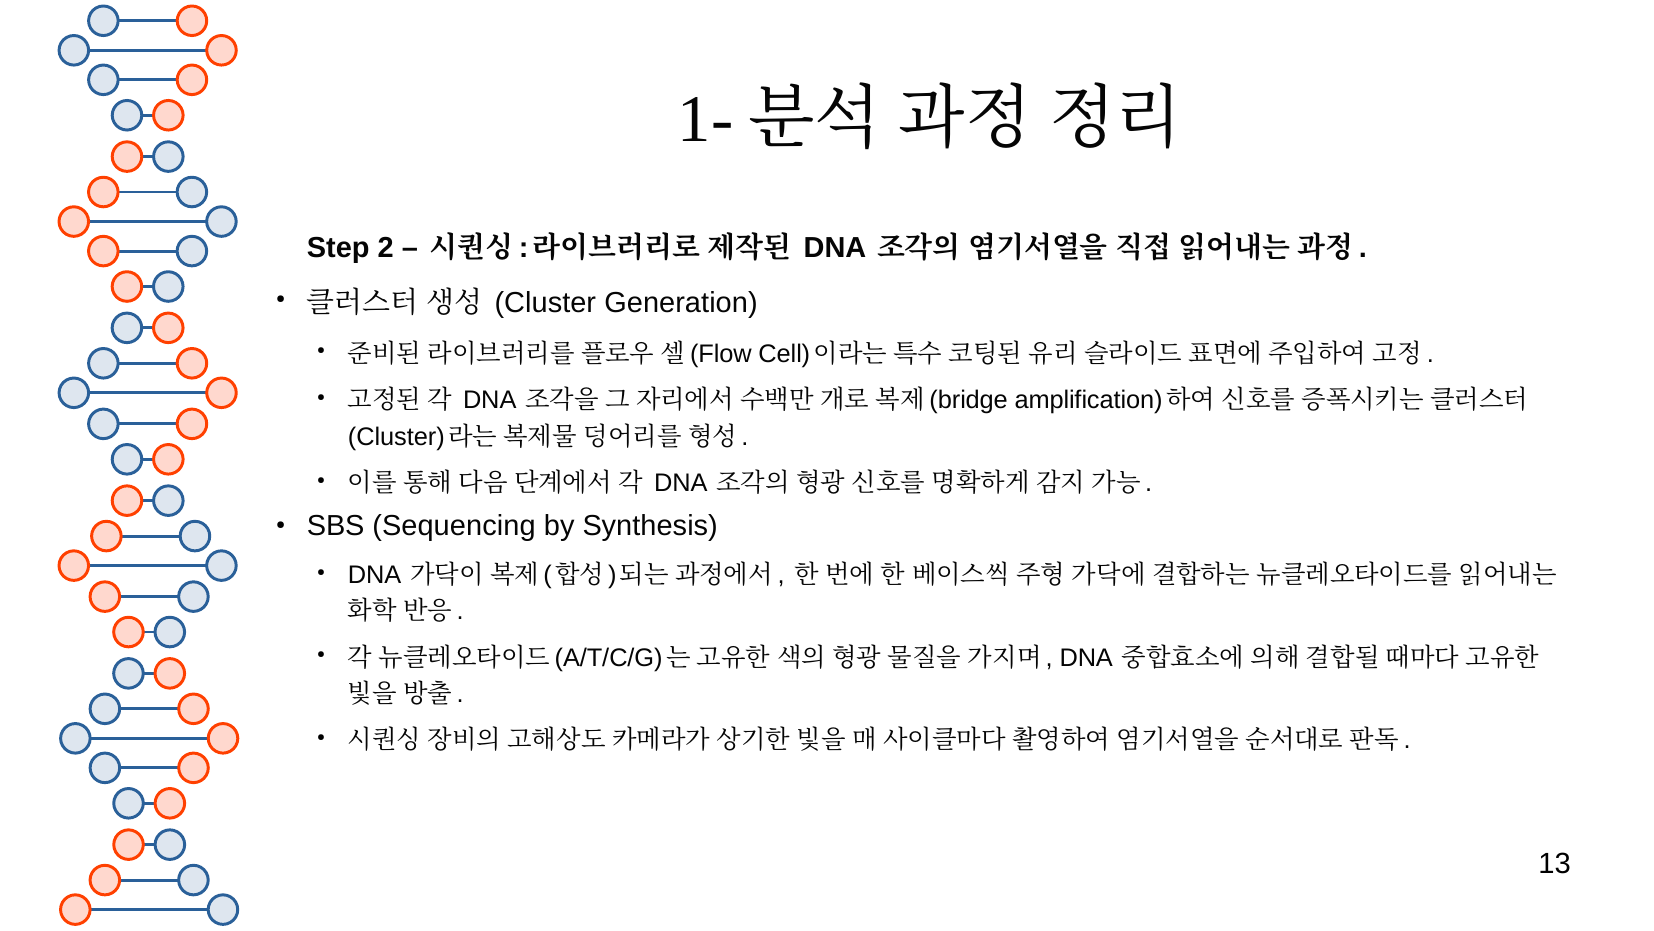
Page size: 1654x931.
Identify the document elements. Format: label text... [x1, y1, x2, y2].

title 1-분석 과정 정리 [265, 35, 1595, 189]
list Step 2 – 시퀀싱:라이브러리로 제작된 DNA 조각의 염기서열을 직접 읽어내는 과정. 클러스터 생성 (Cluster Generation) 준비된 라이브러리를 플로우 셀(Flow Cell)이라는 특수 코팅된 유리 슬라이드 표면에 주입하여 고정. 고정된 각 DNA 조각을 그 자리에서 수백만 개로 복제(bridge amplification)하여 신호를 증폭시키는 클러스터(Cluster)라는 복제물 덩어리를 형성. 이를 통해 다음 단계에서 각 DNA 조각의 형광 신호를 명확하게 감지 가능. SBS (Sequencing by Synthesis) DNA 가닥이 복제(합성)되는 과정에서, 한 번에 한 베이스씩 주형 가닥에 결합하는 뉴클레오타이드를 읽어내는 화학 반응. 각 뉴클레오타이드(A/T/C/G)는 고유한 색의 형광 물질을 가지며, DNA 중합효소에 의해 결합될 때마다 고유한 빛을 방출. 시퀀싱 장비의 고해상도 카메라가 상기한 빛을 매 사이클마다 촬영하여 염기서열을 순서대로 판독. [265, 224, 1595, 764]
